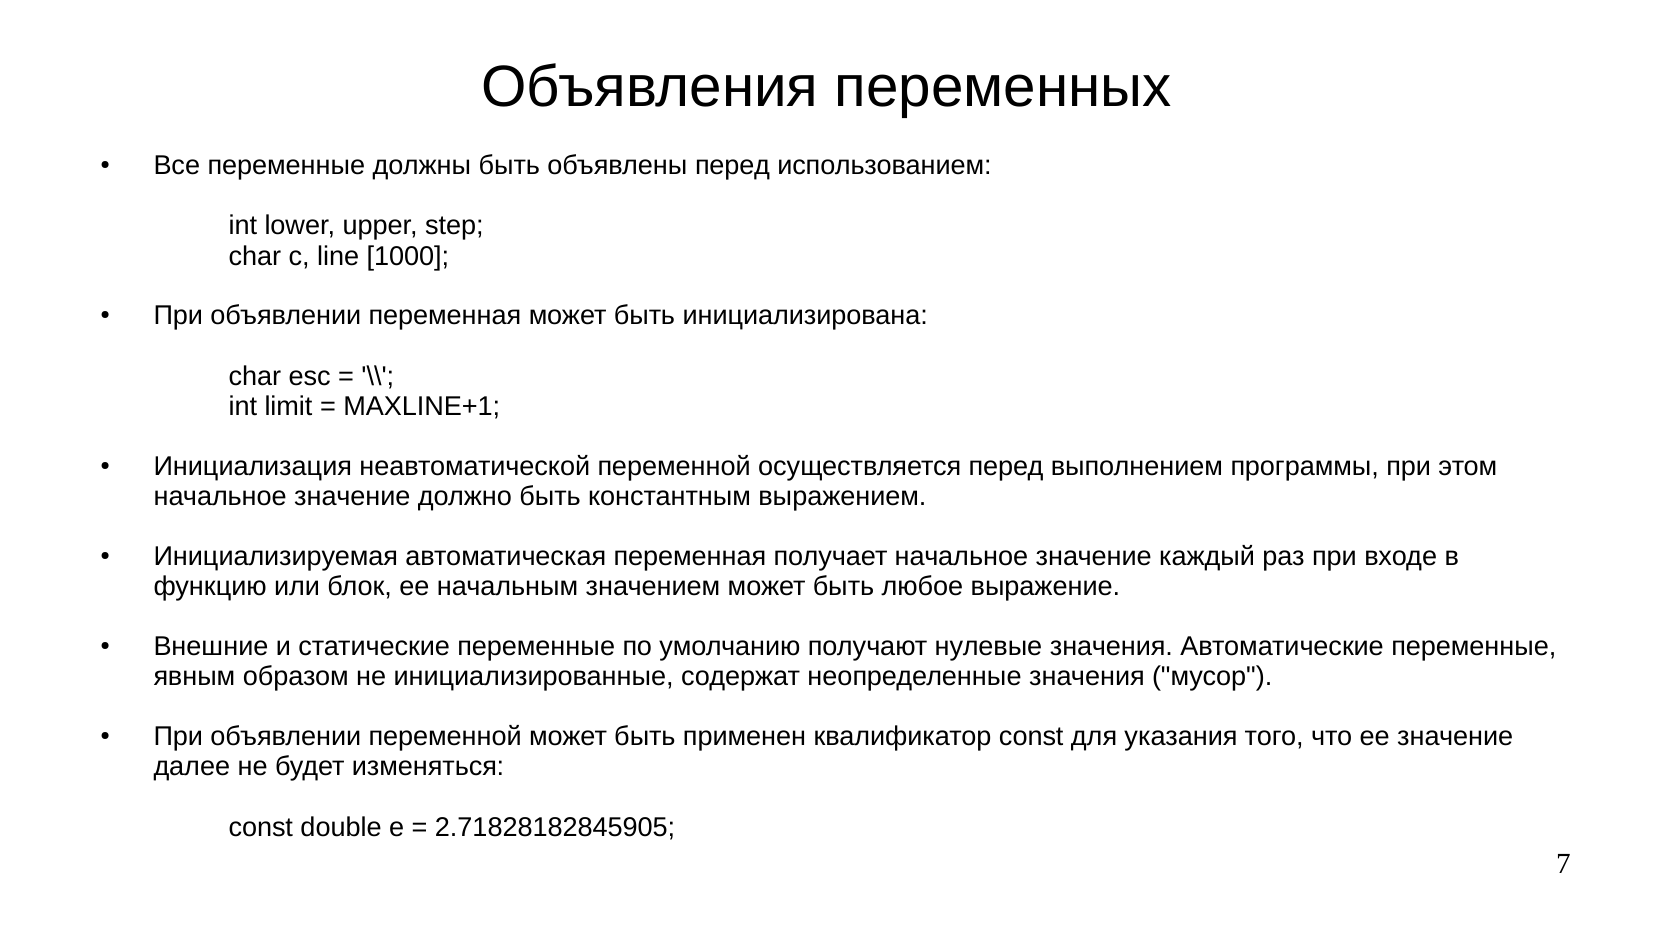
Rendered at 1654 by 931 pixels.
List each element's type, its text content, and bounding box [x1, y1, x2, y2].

list Все переменные должны быть объявлены перед использованием: int lower, upper, step; char с, line [1000]; При объявлении переменная может быть инициализирована: char esc = '\\'; int limit = MAXLINE+1; Инициализация неавтоматической переменной осуществляется перед выполнением программы, при этом начальное значение должно быть константным выражением. Инициализируемая автоматическая переменная получает начальное значение каждый раз при входе в функцию или блок, ее начальным значением может быть любое выражение. Внешние и статические переменные по умолчанию получают нулевые значения. Автоматические переменные, явным образом не инициализированные, содержат неопределенные значения ("мусор"). При объявлении переменной может быть применен квалификатор const для указания того, что ее значение далее не будет изменяться: const double e = 2.71828182845905; [82, 150, 1571, 871]
title Объявления переменных [82, 37, 1571, 136]
